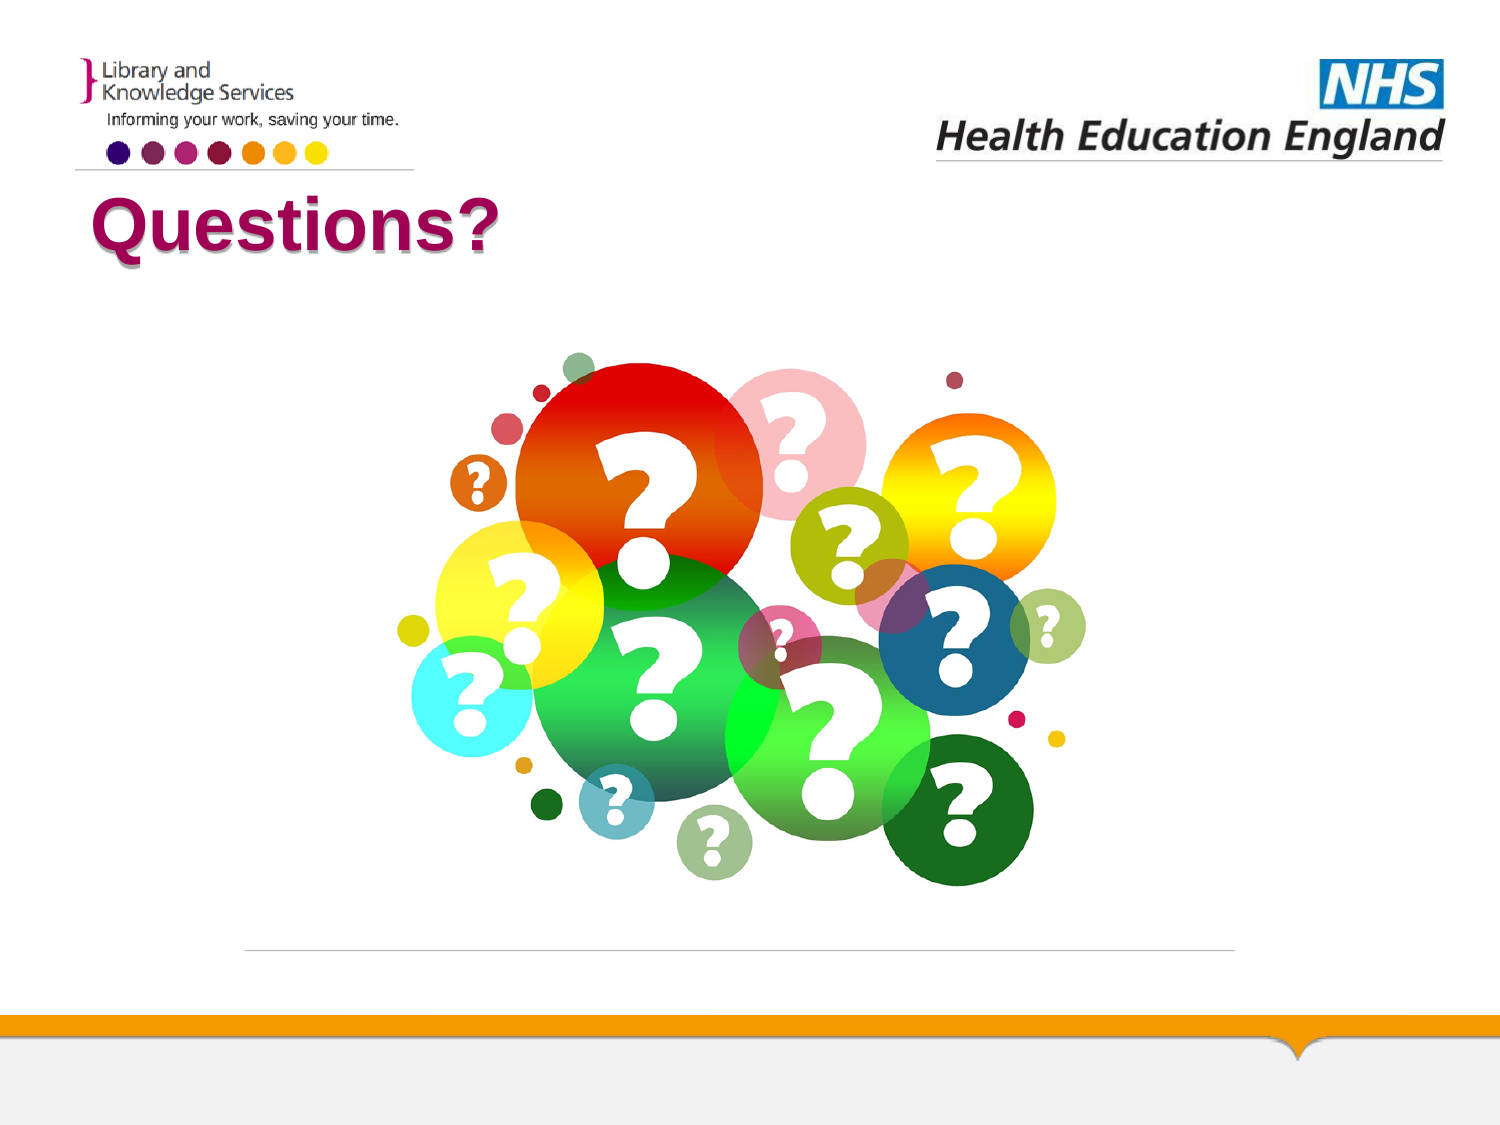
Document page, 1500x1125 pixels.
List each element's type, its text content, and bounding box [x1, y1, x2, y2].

picture [75, 54, 416, 169]
title Questions? [75, 168, 1351, 280]
picture [245, 288, 1237, 950]
